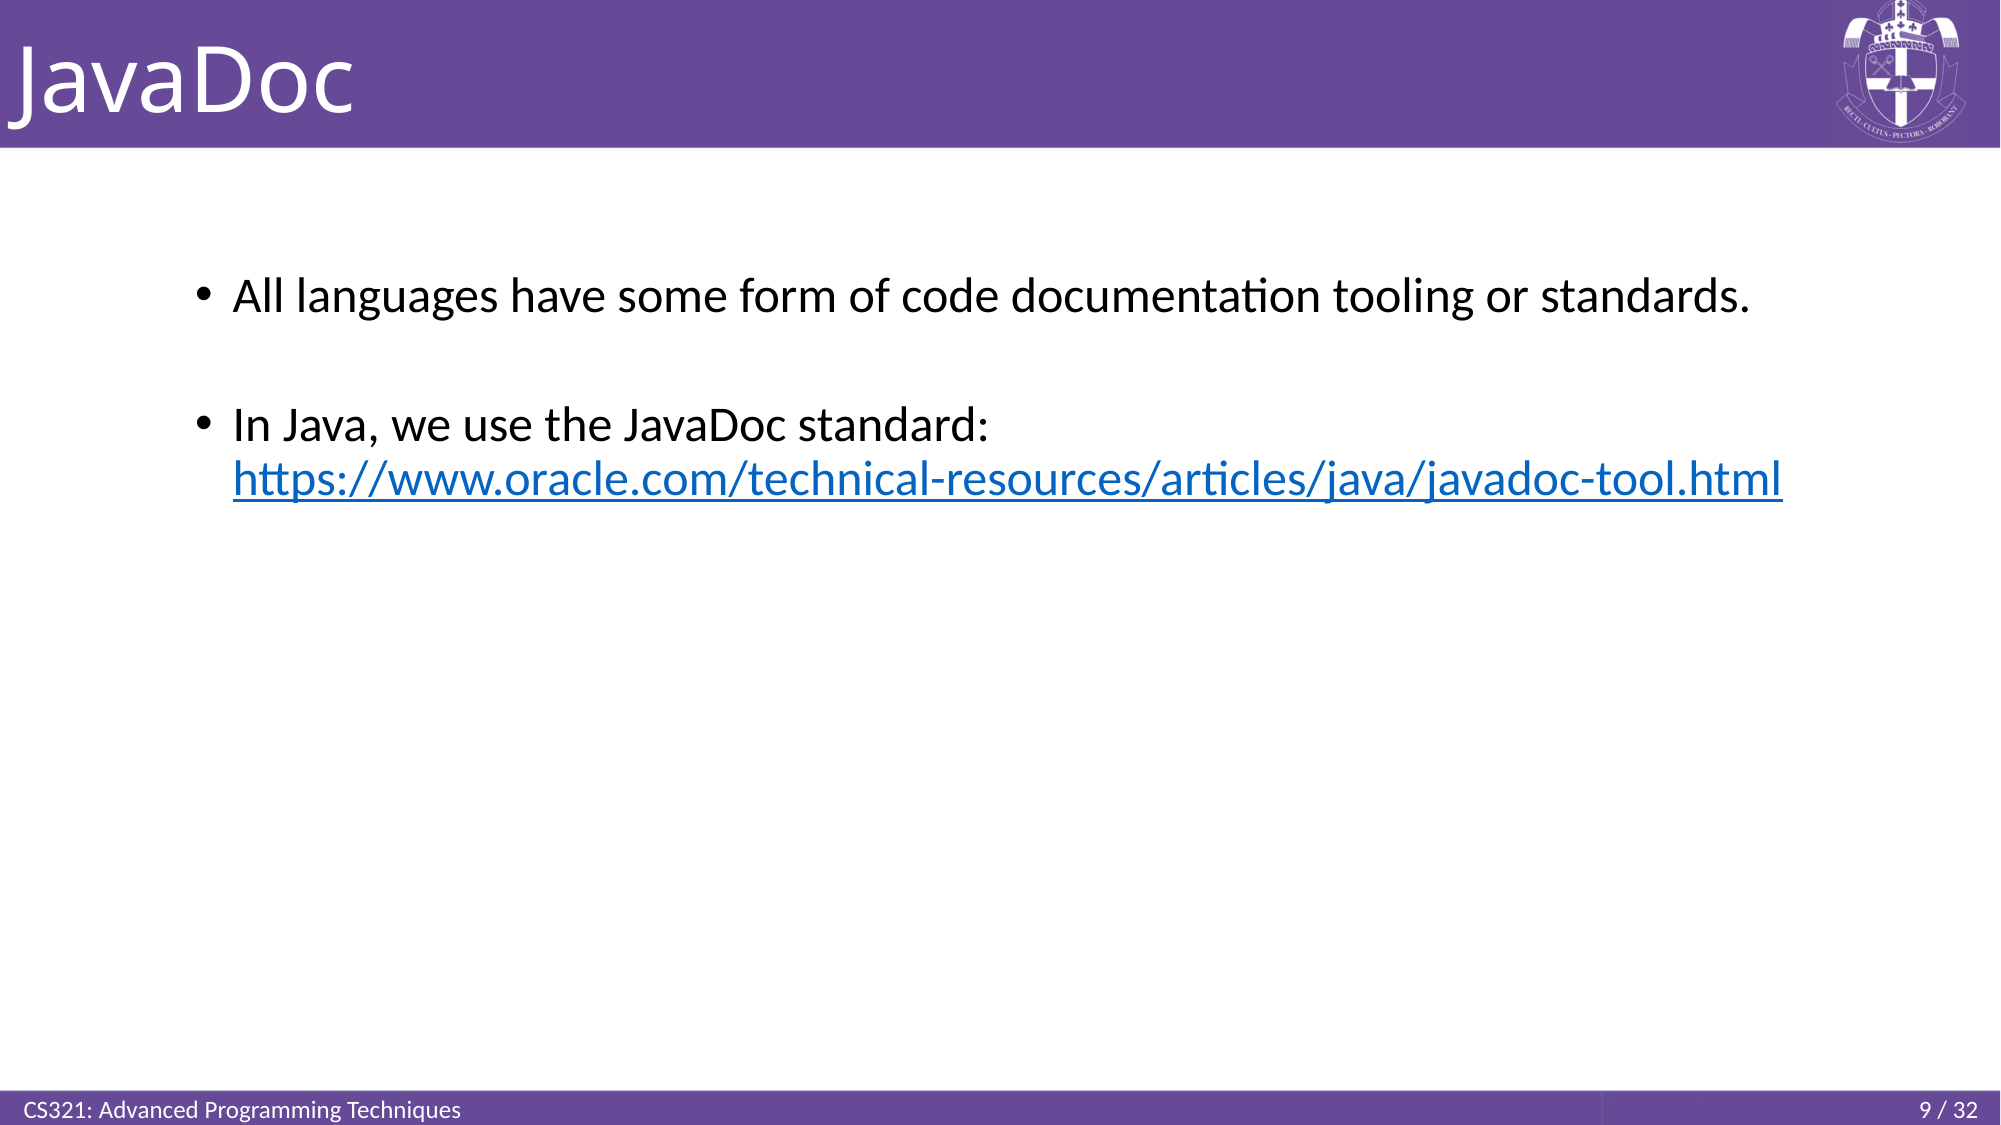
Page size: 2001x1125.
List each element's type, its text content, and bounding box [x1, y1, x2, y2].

list All languages have some form of code documentation tooling or standards. In Java, we use the JavaDoc standard: https://www.oracle.com/technical-resources/articles/java/javadoc-tool.html [105, 191, 1831, 906]
slide_number <number> / 32 [1862, 1078, 1994, 1125]
picture [0, 0, 2001, 1125]
title JavaDoc [0, 0, 1725, 192]
